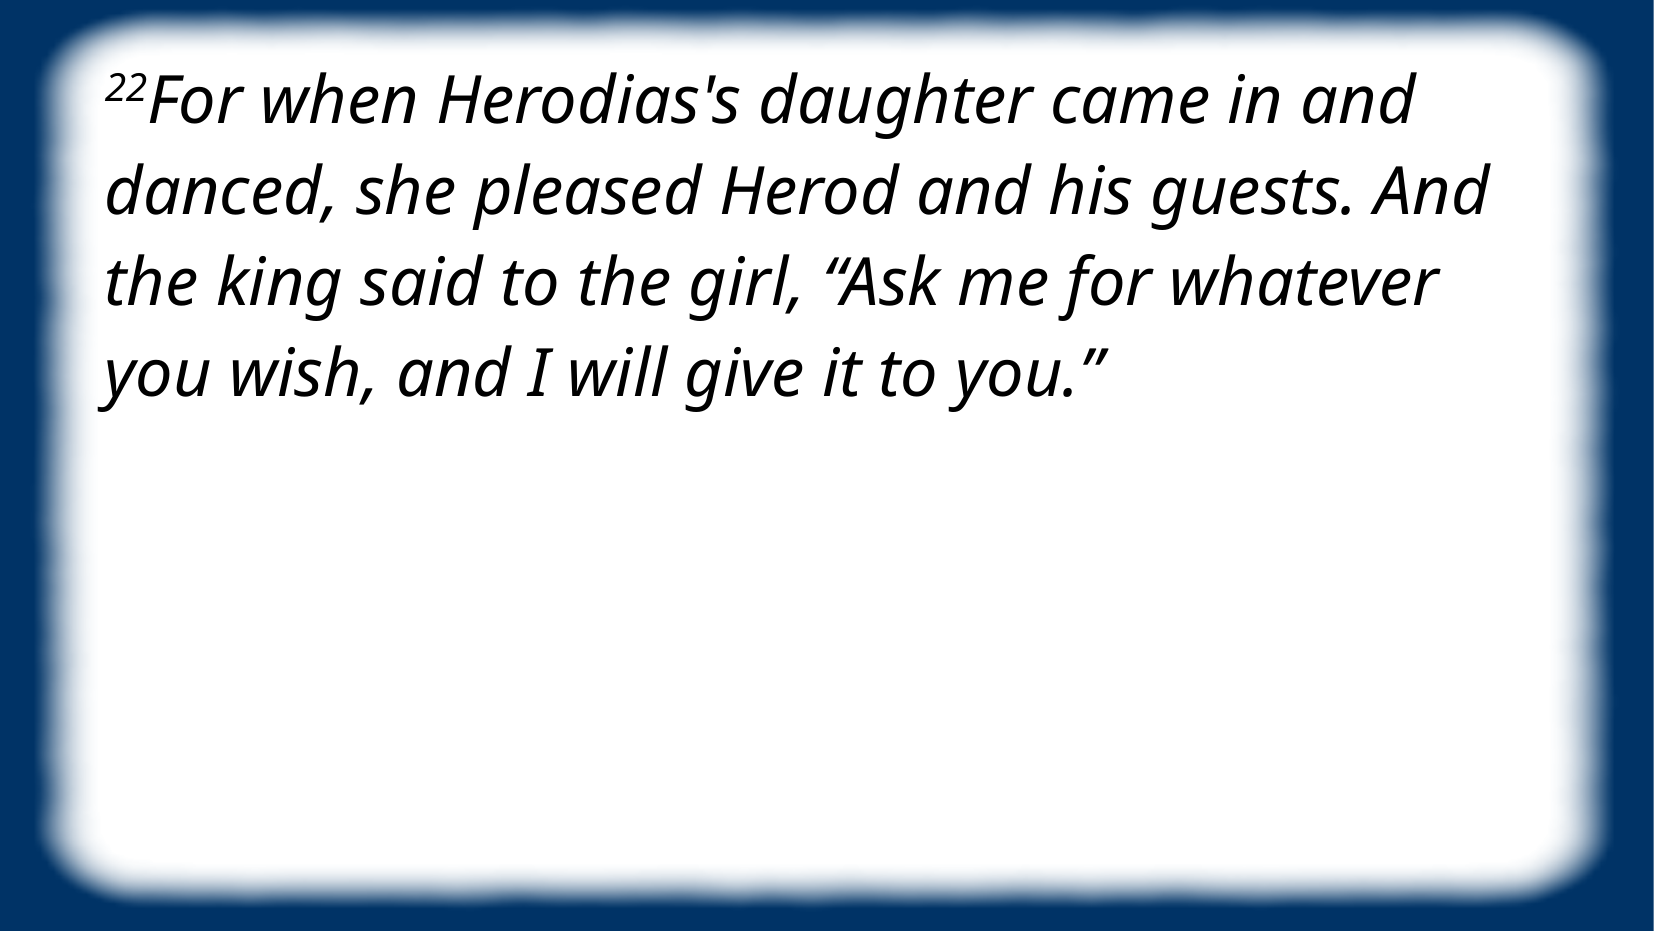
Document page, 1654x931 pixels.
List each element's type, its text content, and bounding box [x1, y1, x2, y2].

text_box 22For when Herodias's daughter came in and danced, she pleased Herod and his guests. And the king said to the girl, “Ask me for whatever you wish, and I will give it to you.” [90, 45, 1546, 415]
picture [0, 0, 1654, 931]
